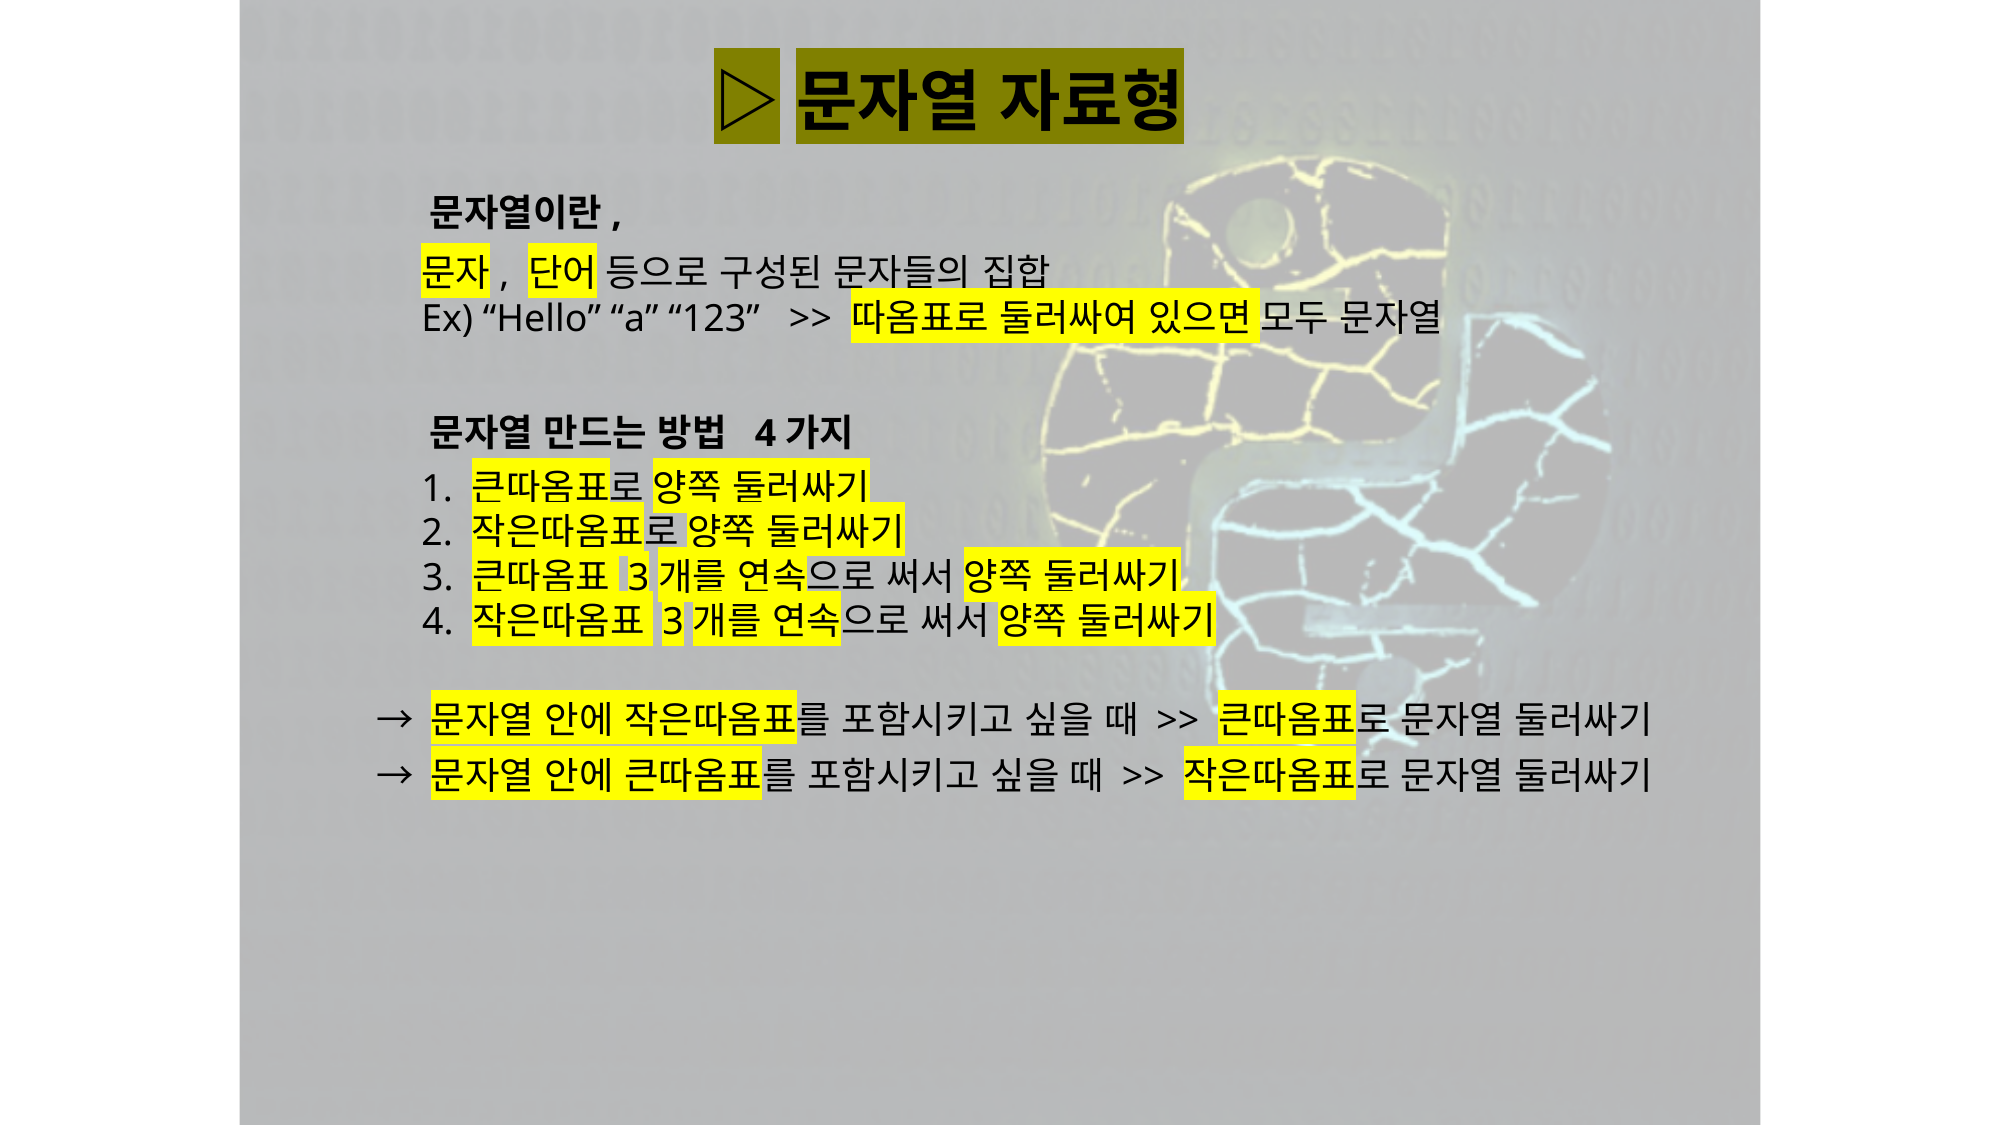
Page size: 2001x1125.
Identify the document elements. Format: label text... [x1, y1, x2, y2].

text_box → 문자열 안에 작은따옴표를 포함시키고 싶을 때 >> 큰따옴표로 문자열 둘러싸기 [360, 688, 1811, 744]
text_box ▷문자열 자료형 [588, 50, 1310, 147]
text_box 1. 큰따옴표로 양쪽 둘러싸기 [406, 456, 1407, 500]
text_box 2. 작은따옴표로 양쪽 둘러싸기 [406, 500, 1407, 561]
text_box → 문자열 안에 큰따옴표를 포함시키고 싶을 때 >> 작은따옴표로 문자열 둘러싸기 [360, 744, 1811, 805]
text_box 문자열이란, [414, 181, 1415, 241]
text_box 3. 큰따옴표 3개를 연속으로 써서 양쪽 둘러싸기 [407, 545, 1408, 589]
text_box 문자열 만드는 방법 4가지 [414, 401, 1415, 463]
text_box 4. 작은따옴표 3개를 연속으로 써서 양쪽 둘러싸기 [407, 589, 1408, 651]
text_box 문자, 단어 등으로 구성된 문자들의 집합 Ex) “Hello” “a” “123” >> 따옴표로 둘러싸여 있으면 모두 문자열 [406, 241, 1527, 348]
text_box [88, 0, 1950, 1125]
